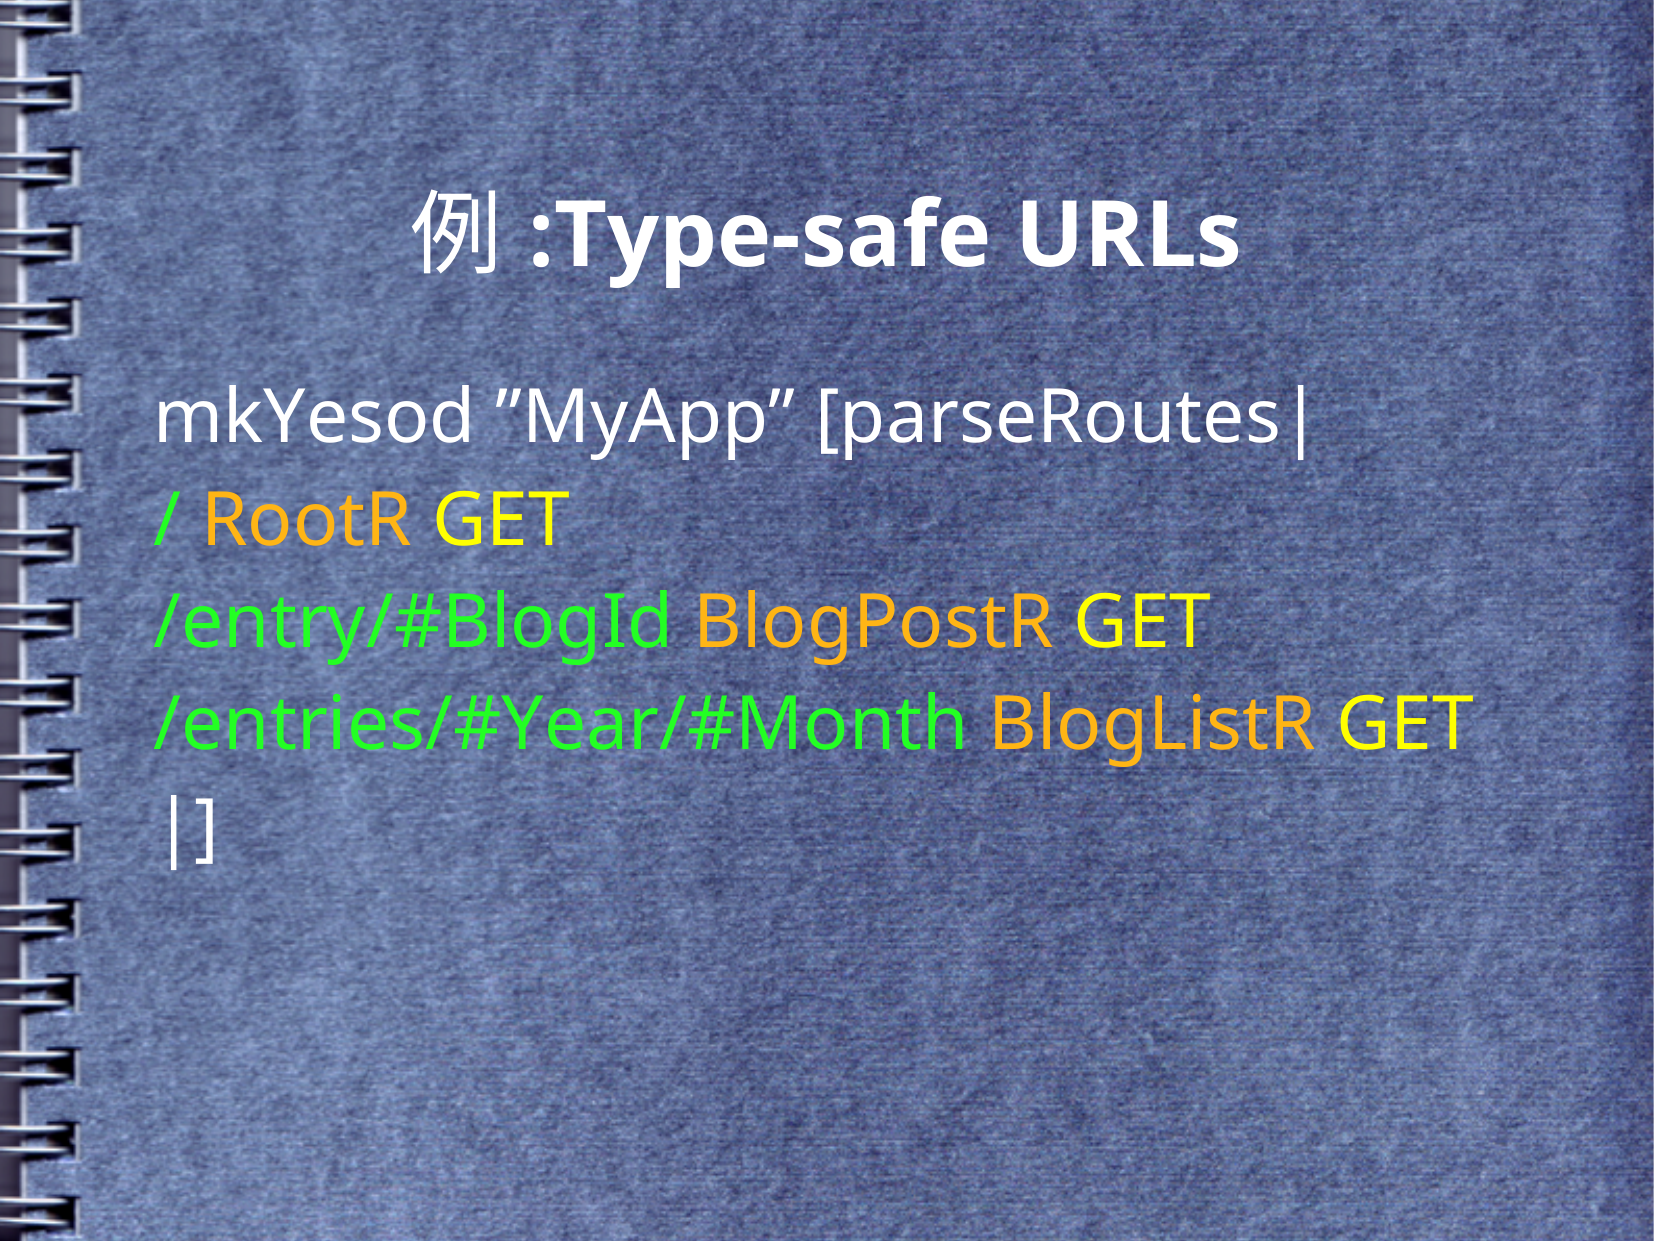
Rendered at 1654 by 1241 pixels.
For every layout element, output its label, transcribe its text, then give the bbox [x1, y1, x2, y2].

title 例:Type-safe URLs [82, 123, 1571, 331]
picture [0, 0, 1654, 1241]
list mkYesod ”MyApp” [parseRoutes| / RootR GET /entry/#BlogId BlogPostR GET /entries/#Year/#Month BlogListR GET |] [82, 362, 1571, 1182]
